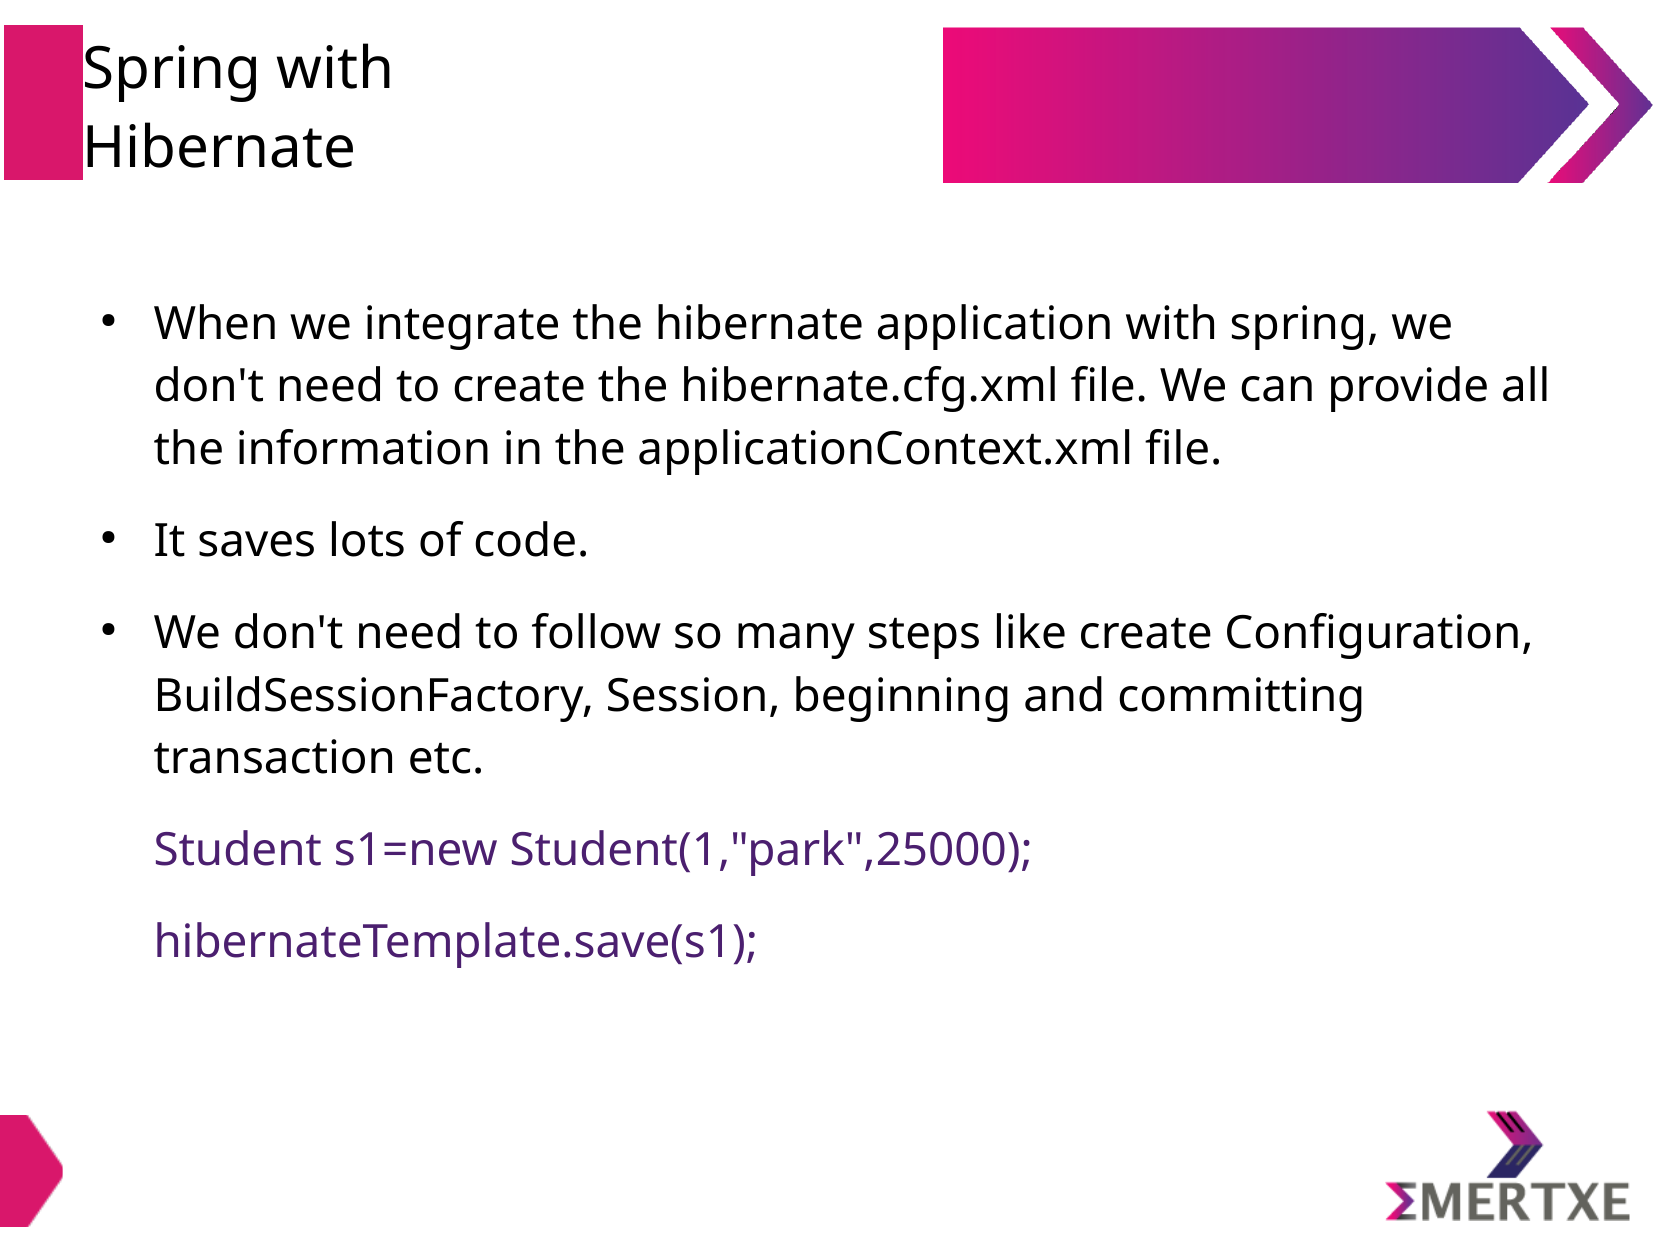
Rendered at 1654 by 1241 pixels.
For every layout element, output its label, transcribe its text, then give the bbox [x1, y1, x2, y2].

picture [1571, 27, 1653, 183]
title Spring with Hibernate [82, 2, 1571, 210]
picture [1385, 1107, 1631, 1221]
list When we integrate the hibernate application with spring, we don't need to create the hibernate.cfg.xml file. We can provide all the information in the applicationContext.xml file. It saves lots of code. We don't need to follow so many steps like create Configuration, BuildSessionFactory, Session, beginning and committing transaction etc. Student s1=new Student(1,"park",25000); hibernateTemplate.save(s1); [82, 290, 1571, 1010]
